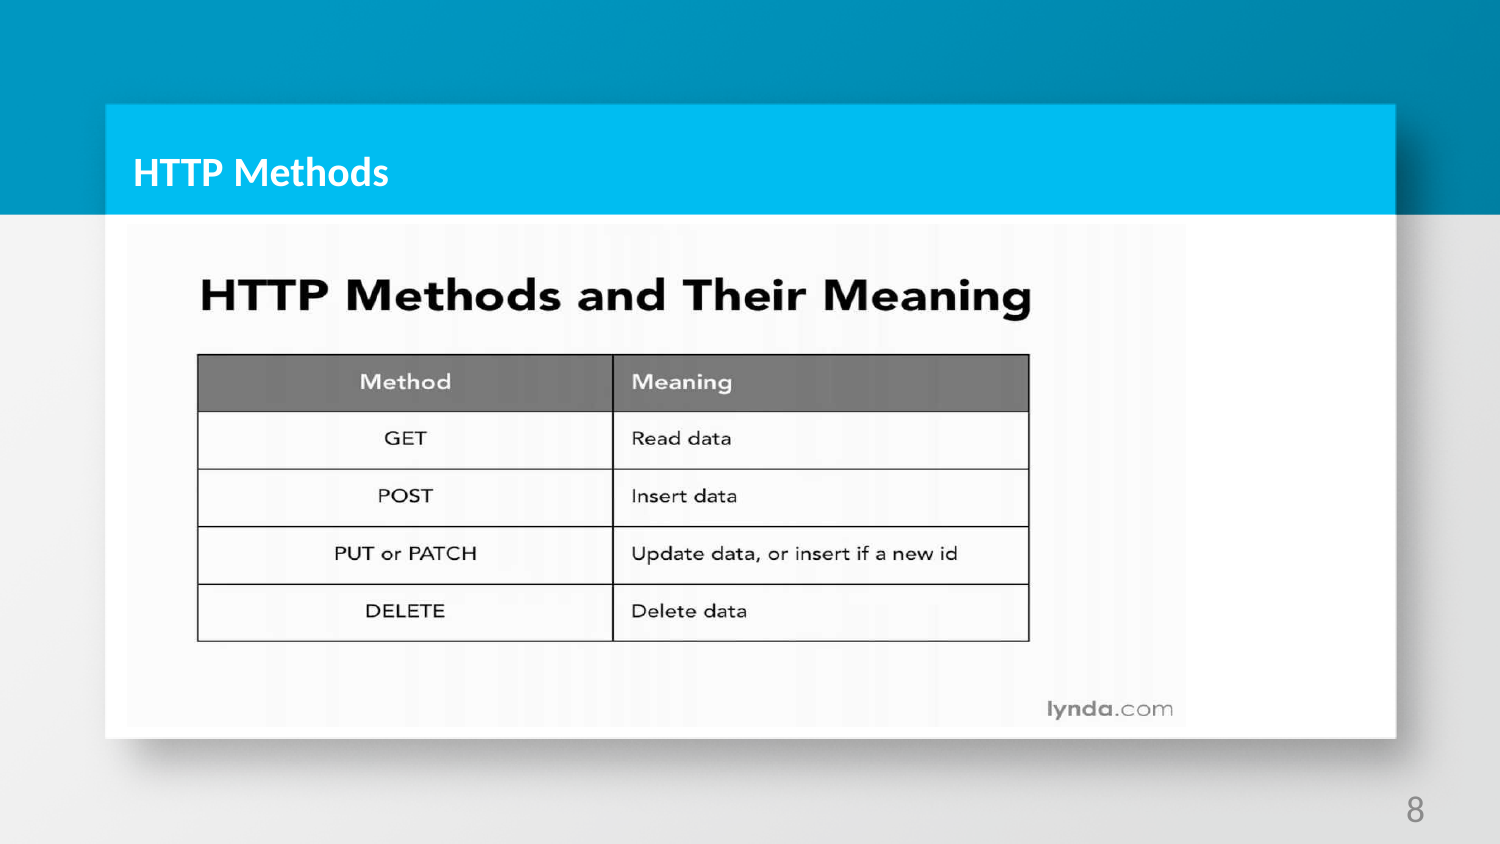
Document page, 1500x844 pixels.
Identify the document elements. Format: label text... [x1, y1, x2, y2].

picture [0, 215, 1500, 844]
title HTTP Methods [131, 142, 901, 196]
